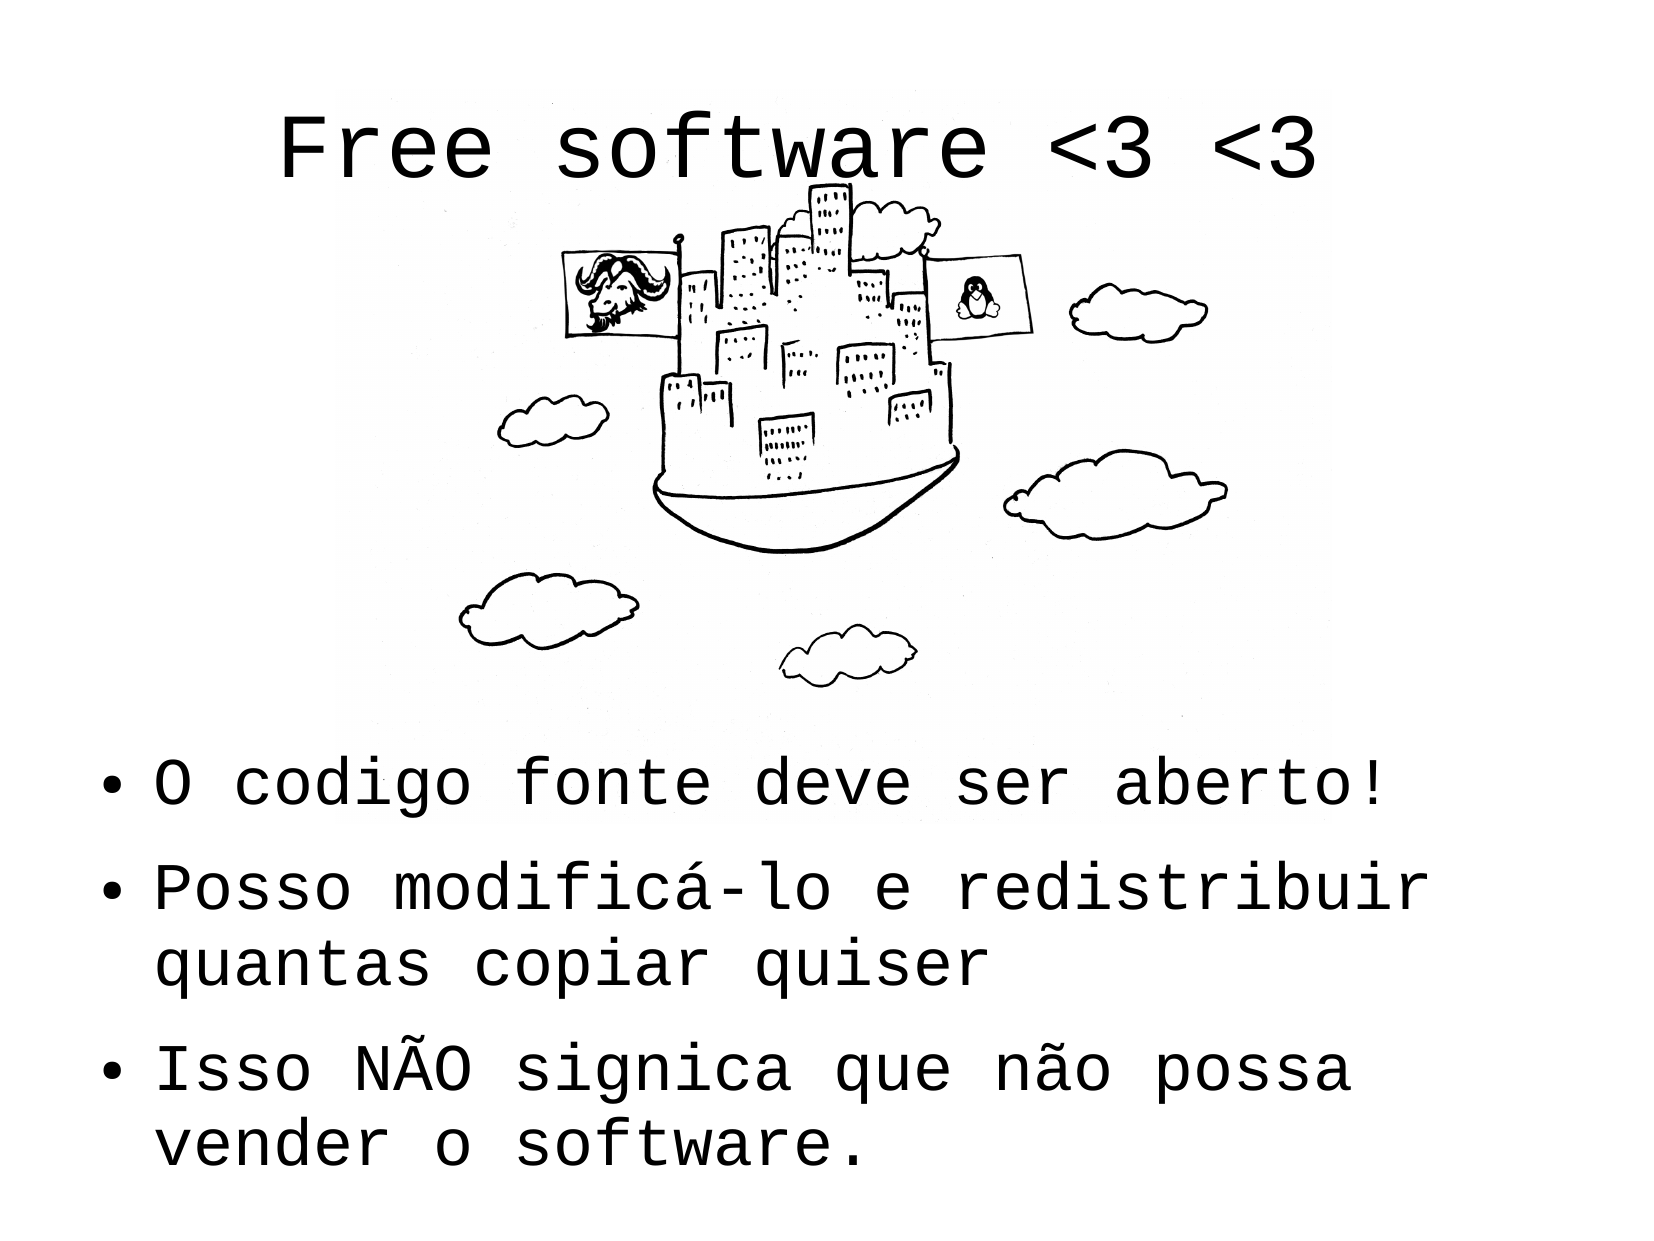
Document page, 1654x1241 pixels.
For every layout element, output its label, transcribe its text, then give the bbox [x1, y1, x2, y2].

title Free software <3 <3 [82, 49, 1571, 257]
list O codigo fonte deve ser aberto! Posso modificá-lo e redistribuir quantas copiar quiser Isso NÃO signica que não possa vender o software. [82, 749, 1571, 1241]
picture [335, 257, 1332, 749]
